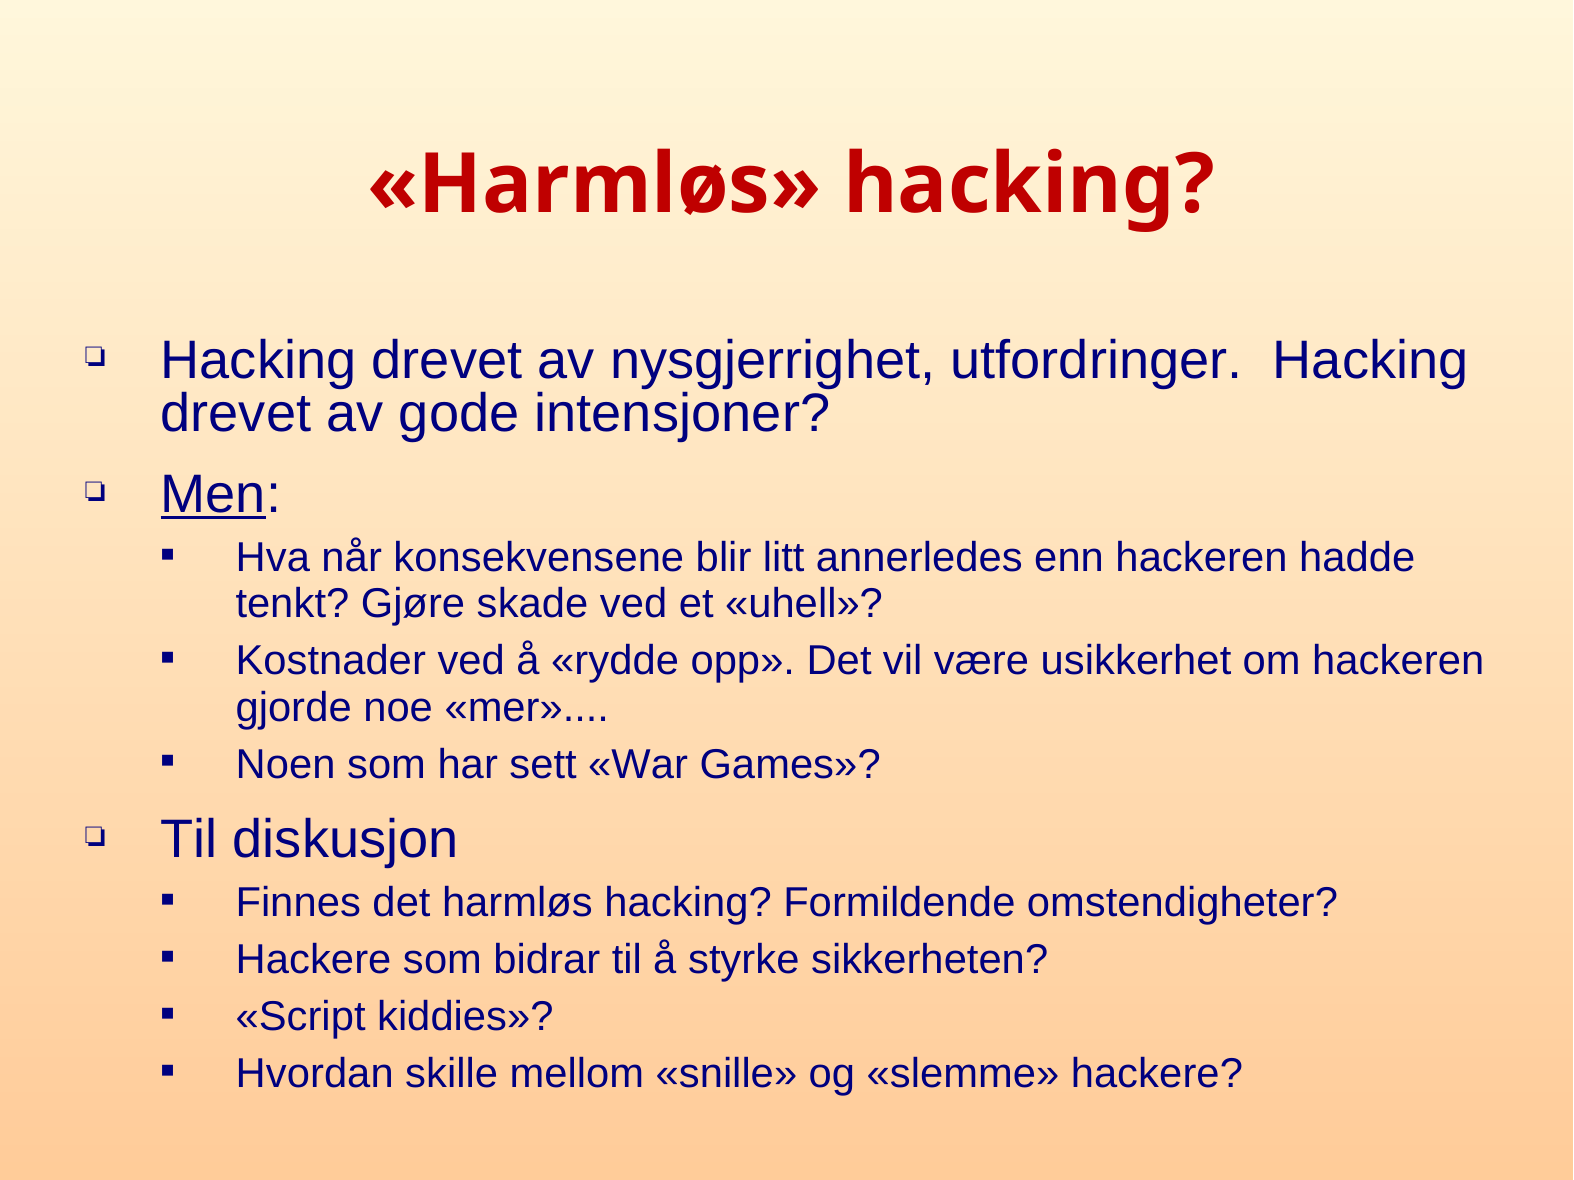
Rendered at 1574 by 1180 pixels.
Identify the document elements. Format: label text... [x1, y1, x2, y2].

title «Harmløs» hacking? [39, 54, 1543, 309]
list Hacking drevet av nysgjerrighet, utfordringer. Hacking drevet av gode intensjoner? Men: Hva når konsekvensene blir litt annerledes enn hackeren hadde tenkt? Gjøre skade ved et «uhell»? Kostnader ved å «rydde opp». Det vil være usikkerhet om hackeren gjorde noe «mer».... Noen som har sett «War Games»? Til diskusjon Finnes det harmløs hacking? Formildende omstendigheter? Hackere som bidrar til å styrke sikkerheten? «Script kiddies»? Hvordan skille mellom «snille» og «slemme» hackere? [85, 336, 1539, 1170]
